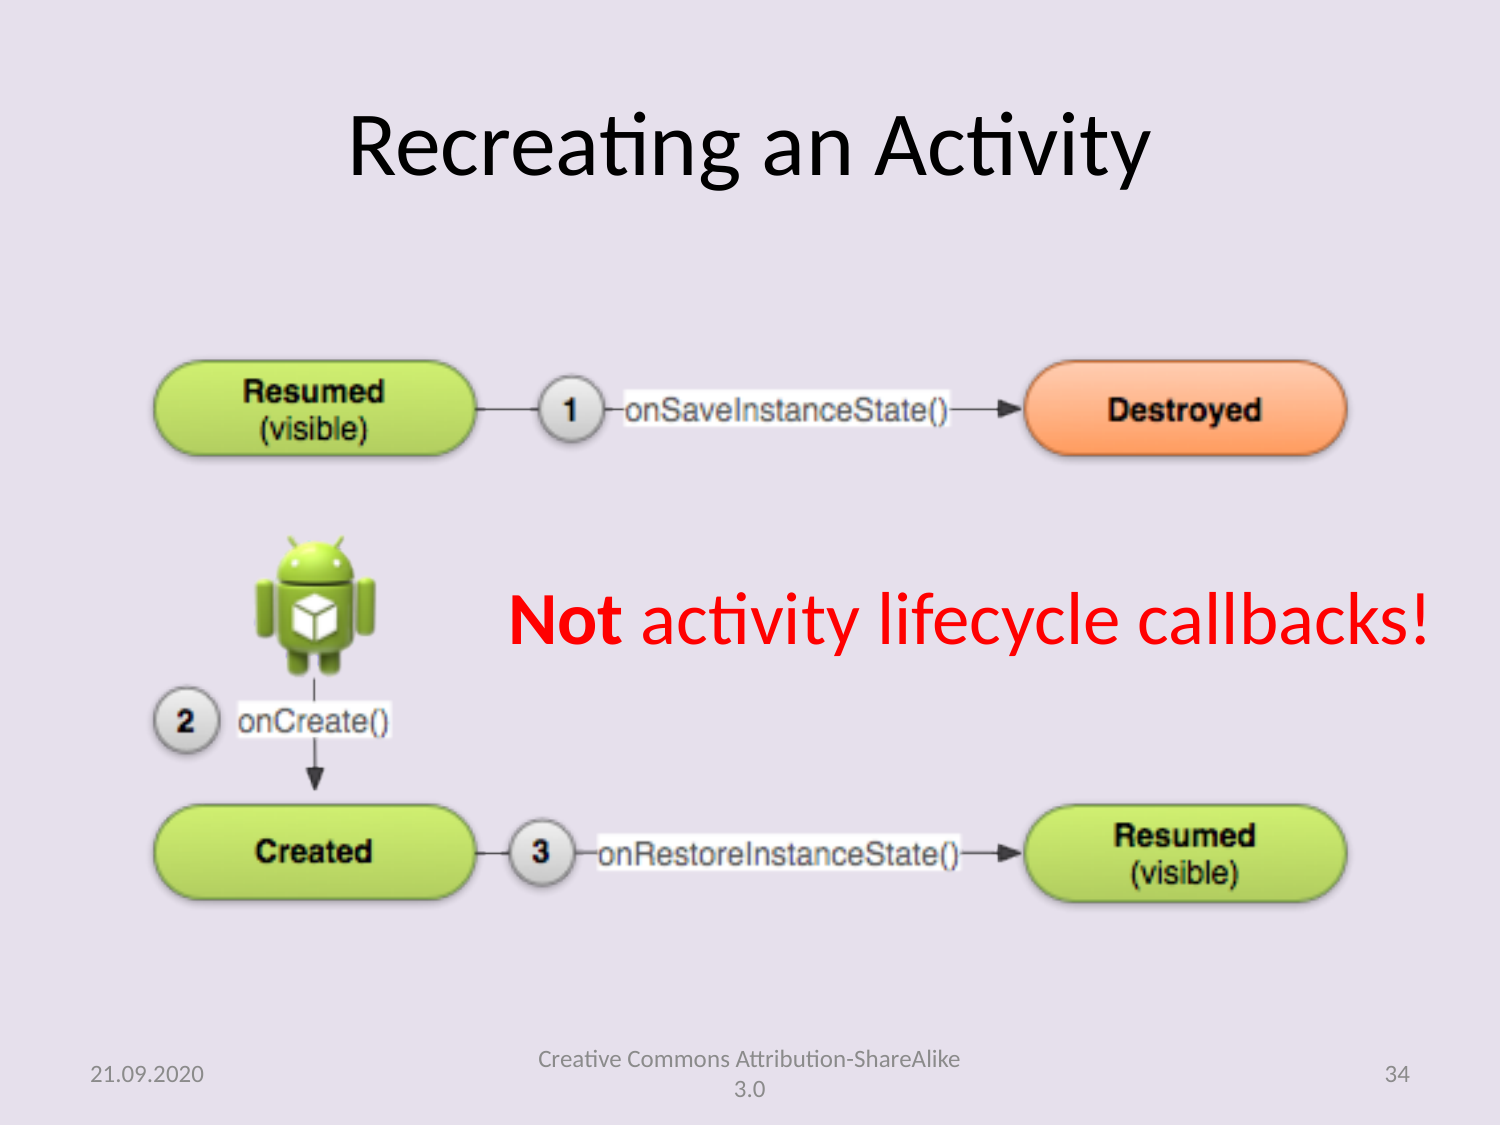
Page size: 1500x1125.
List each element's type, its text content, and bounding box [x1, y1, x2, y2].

picture [128, 337, 1372, 930]
title Recreating an Activity [75, 45, 1425, 233]
text_box Not activity lifecycle callbacks! [493, 562, 1449, 668]
